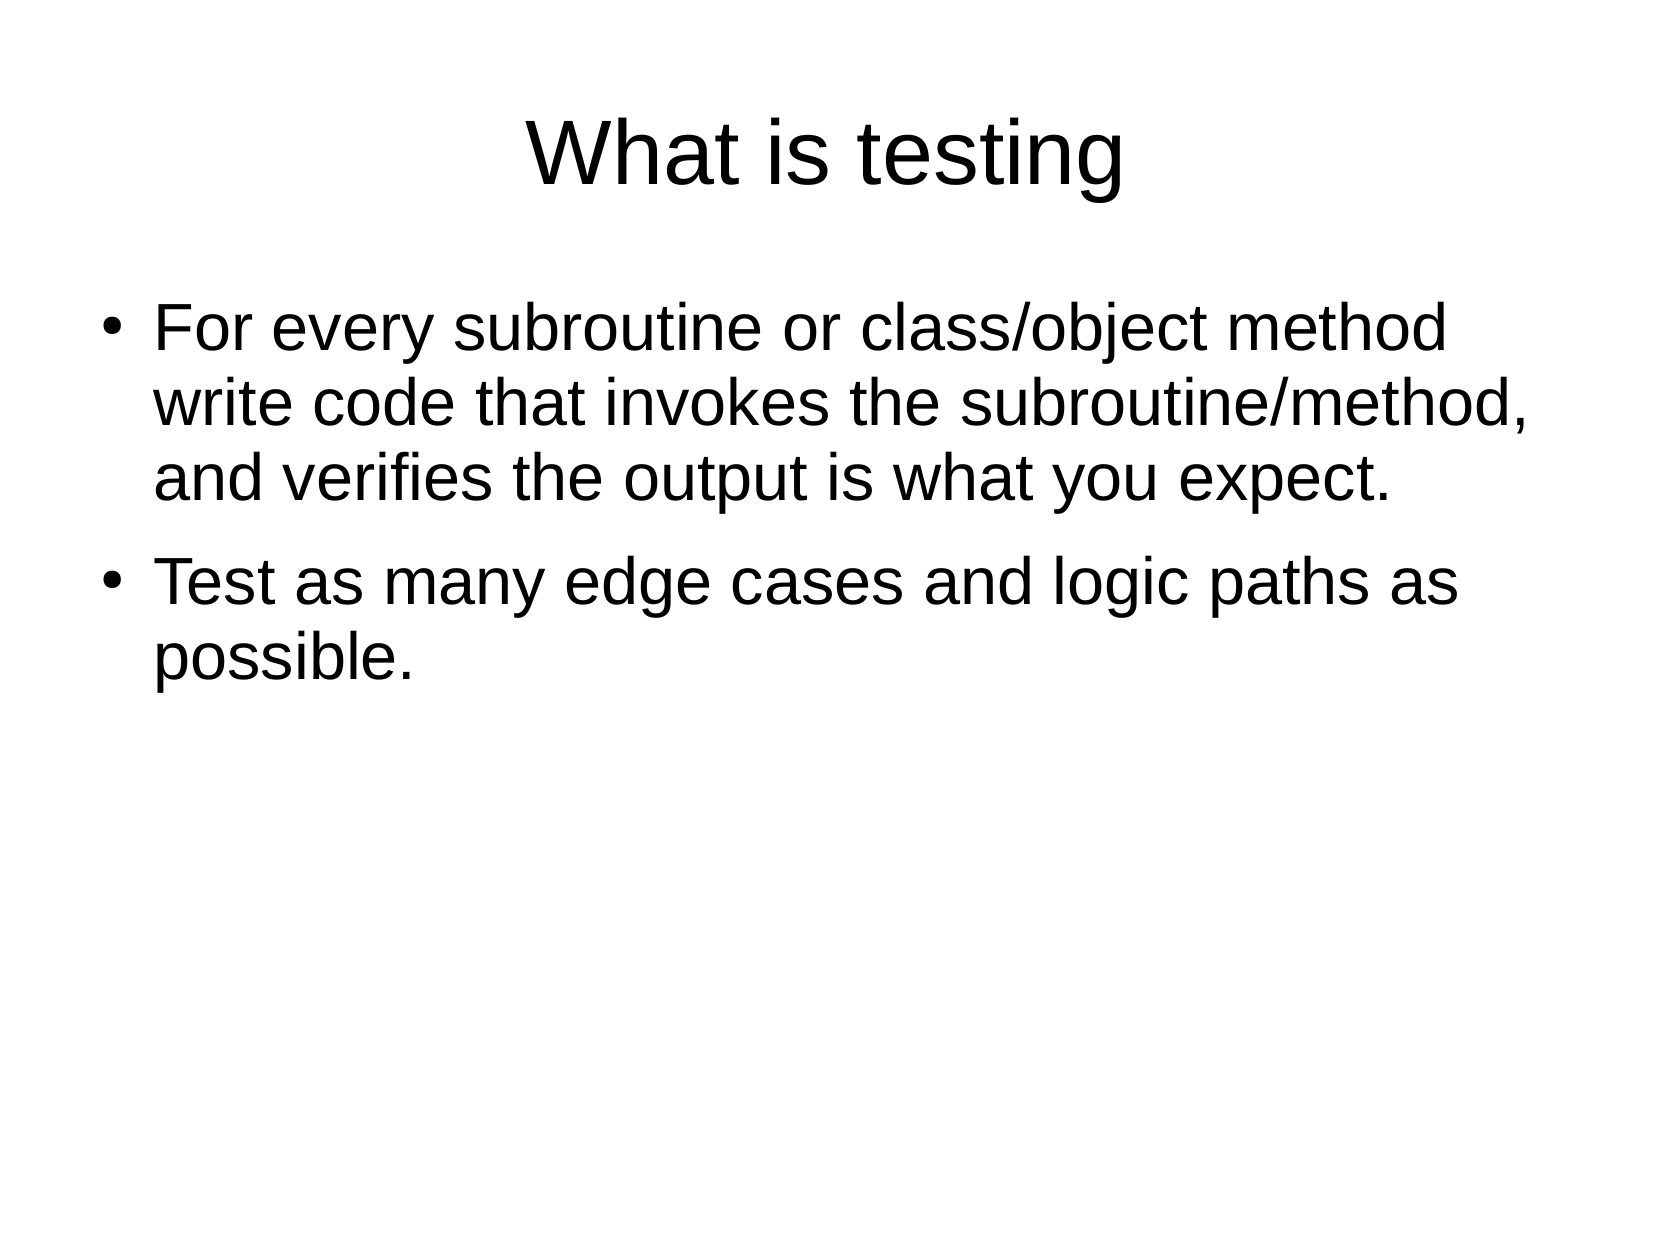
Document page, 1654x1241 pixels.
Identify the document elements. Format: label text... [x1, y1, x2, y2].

list For every subroutine or class/object method write code that invokes the subroutine/method, and verifies the output is what you expect. Test as many edge cases and logic paths as possible. [82, 290, 1571, 1010]
title What is testing [82, 49, 1571, 257]
